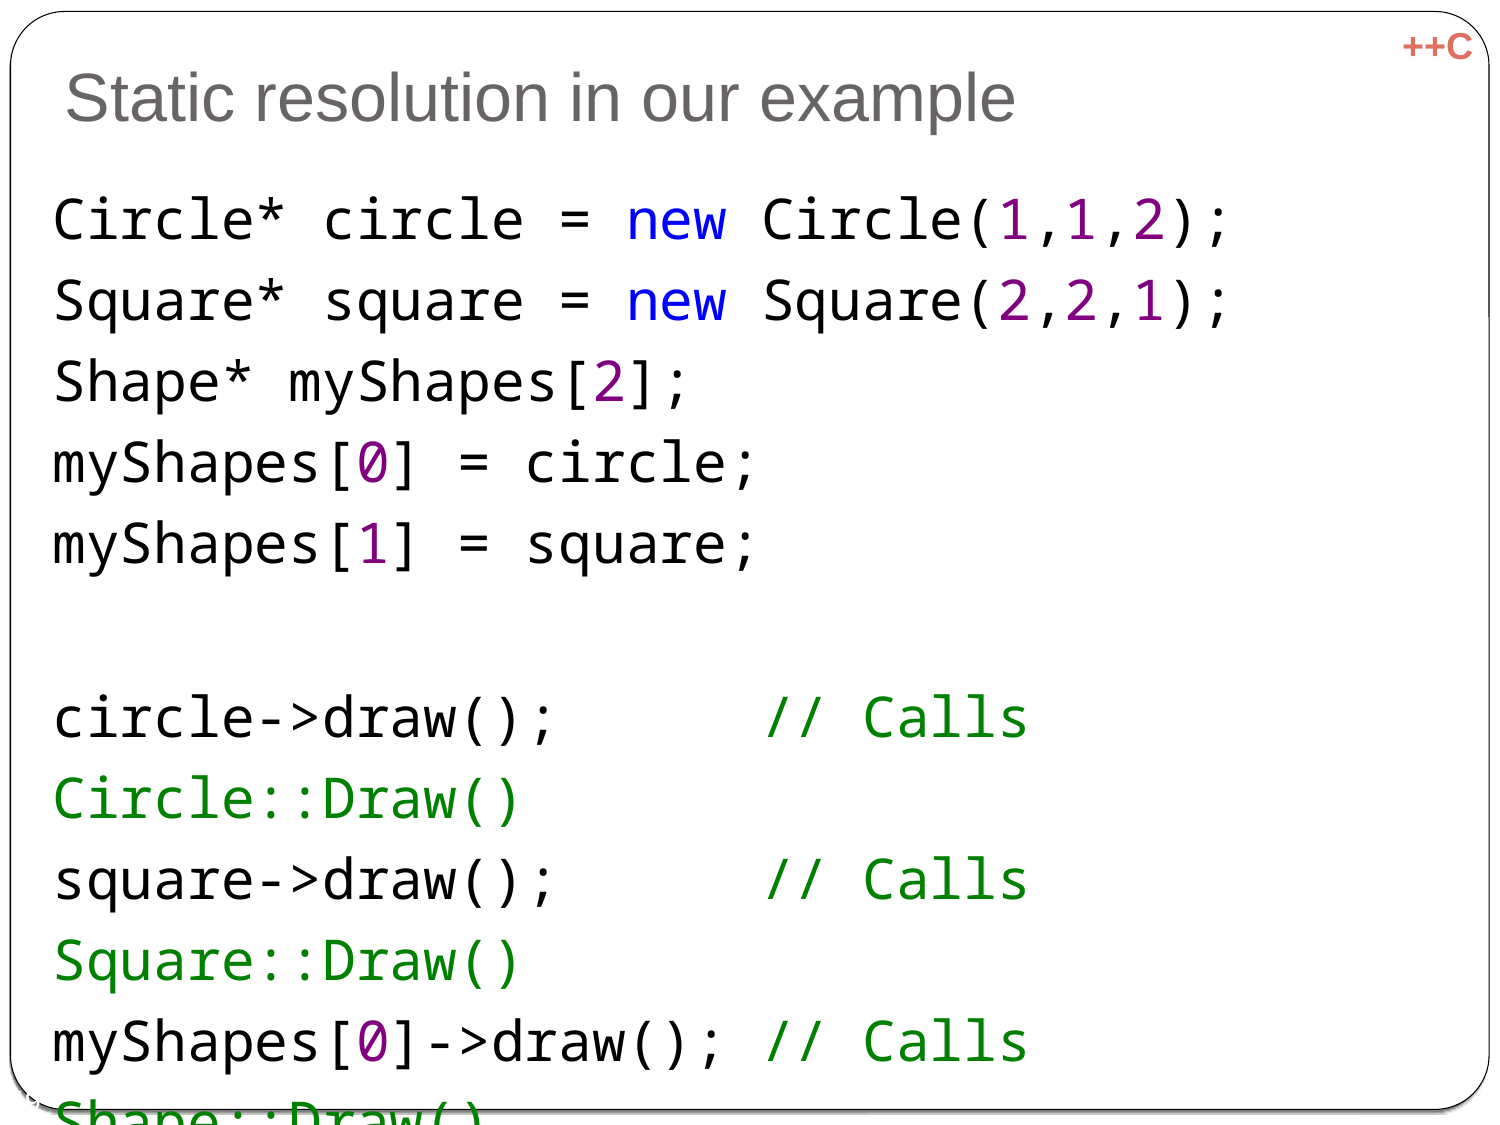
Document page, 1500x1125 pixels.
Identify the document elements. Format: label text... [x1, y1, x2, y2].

slide_number <number> [0, 1074, 50, 1125]
title Static resolution in our example [50, 45, 1450, 150]
list Circle* circle = new Circle(1,1,2); Square* square = new Square(2,2,1); Shape* myShapes[2]; myShapes[0] = circle; myShapes[1] = square; circle->draw(); // Calls Circle::Draw() square->draw(); // Calls Square::Draw() myShapes[0]->draw(); // Calls Shape::Draw() myShapes[1]->draw(); // Calls Shape::Draw() [37, 162, 1463, 1088]
